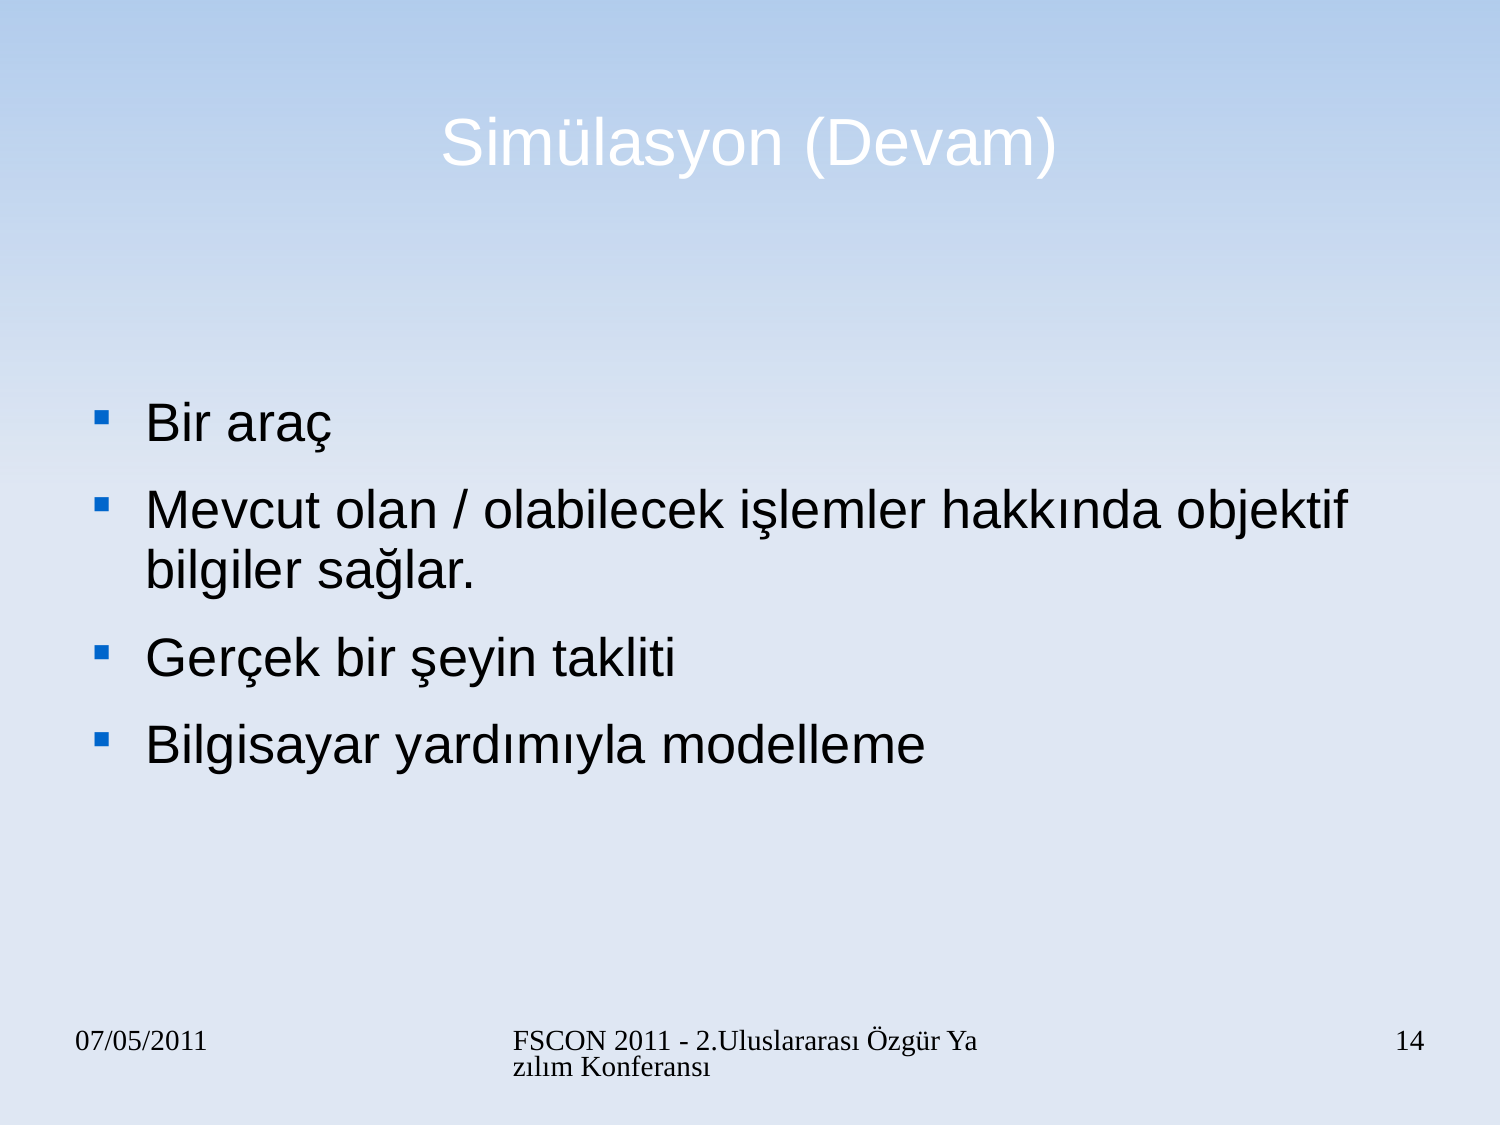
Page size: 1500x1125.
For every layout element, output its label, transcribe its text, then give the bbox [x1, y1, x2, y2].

picture [0, 0, 1500, 1125]
list Bir araç Mevcut olan / olabilecek işlemler hakkında objektif bilgiler sağlar. Gerçek bir şeyin takliti Bilgisayar yardımıyla modelleme [75, 263, 1426, 1006]
text_box Simülasyon (Devam) [75, 45, 1426, 233]
